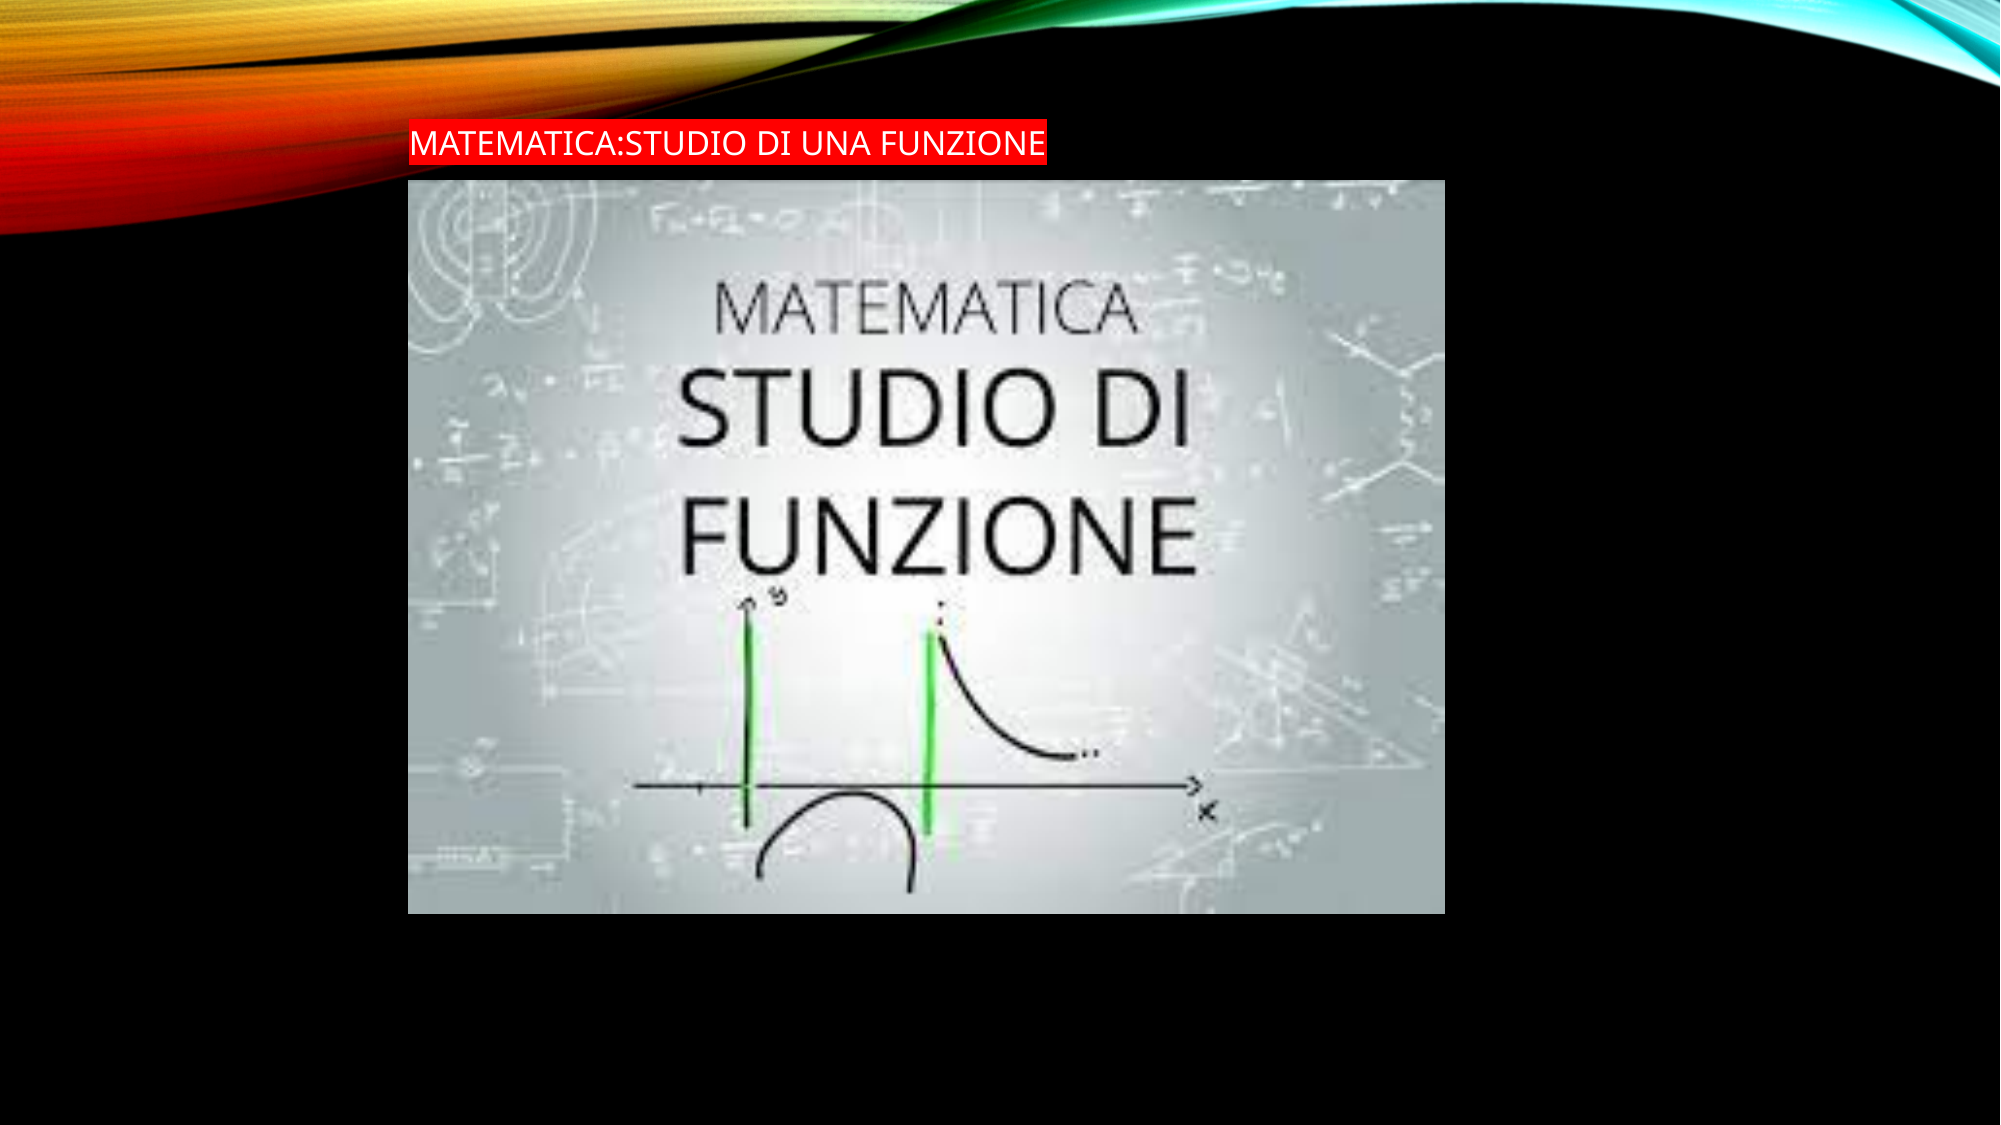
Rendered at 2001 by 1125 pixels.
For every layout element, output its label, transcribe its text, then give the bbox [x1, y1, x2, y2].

list MATEMATICA:STUDIO DI UNA FUNZIONE [393, 118, 1069, 242]
picture [408, 180, 1445, 914]
